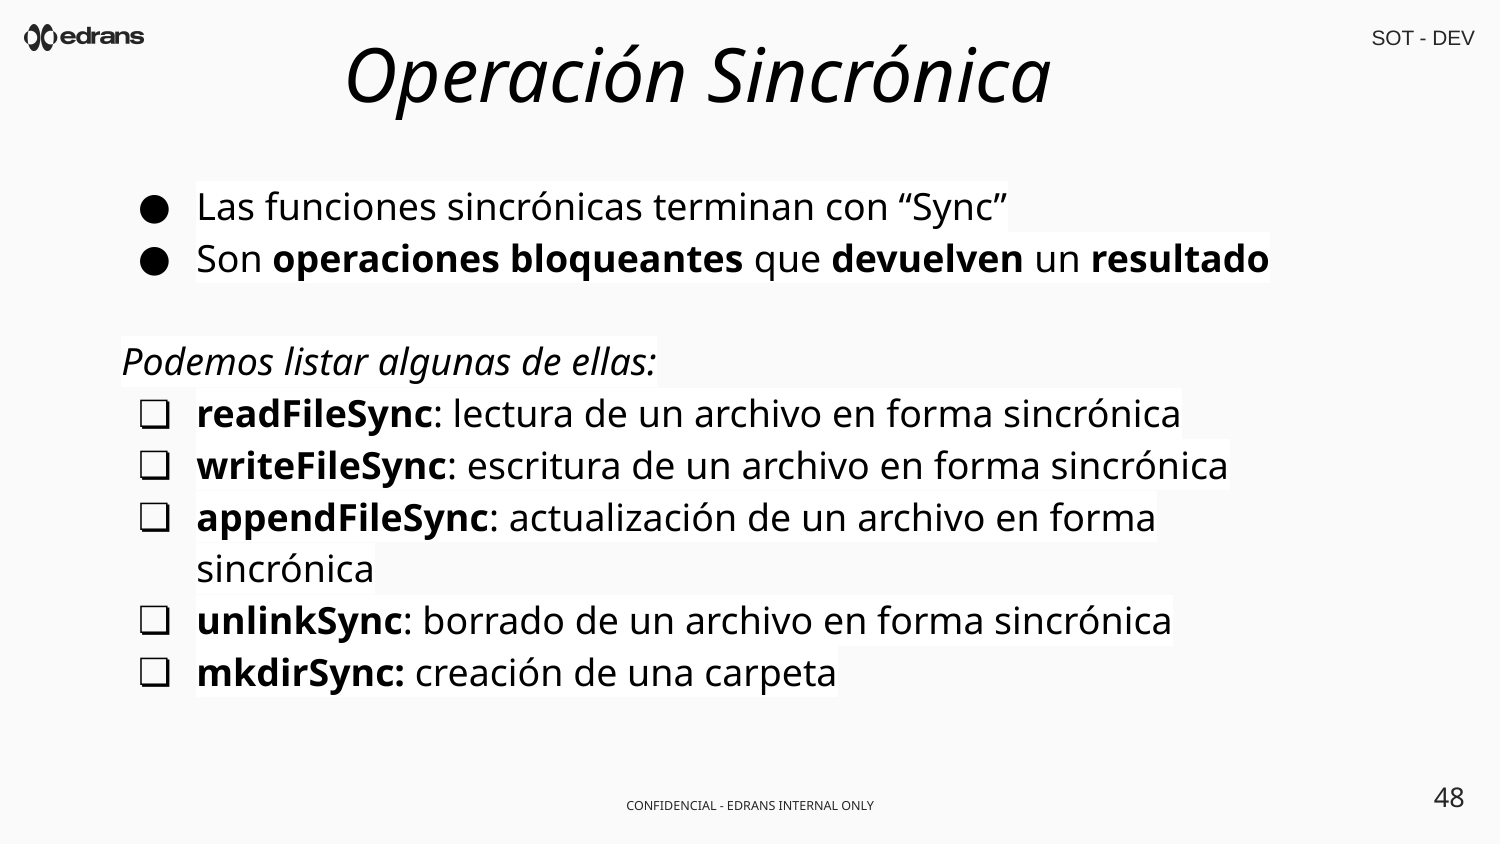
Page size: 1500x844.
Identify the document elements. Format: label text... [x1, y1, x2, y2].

text_box SOT - DEV [1266, 24, 1475, 51]
picture [24, 24, 144, 51]
slide_number <número> [1389, 764, 1480, 830]
text_box Las funciones sincrónicas terminan con “Sync” Son operaciones bloqueantes que devuelven un resultado Podemos listar algunas de ellas: readFileSync: lectura de un archivo en forma sincrónica writeFileSync: escritura de un archivo en forma sincrónica appendFileSync: actualización de un archivo en forma sincrónica unlinkSync: borrado de un archivo en forma sincrónica mkdirSync: creación de una carpeta [106, 161, 1345, 763]
text_box CONFIDENCIAL - EDRANS INTERNAL ONLY [613, 797, 887, 814]
text_box Operación Sincrónica [233, 12, 1163, 138]
